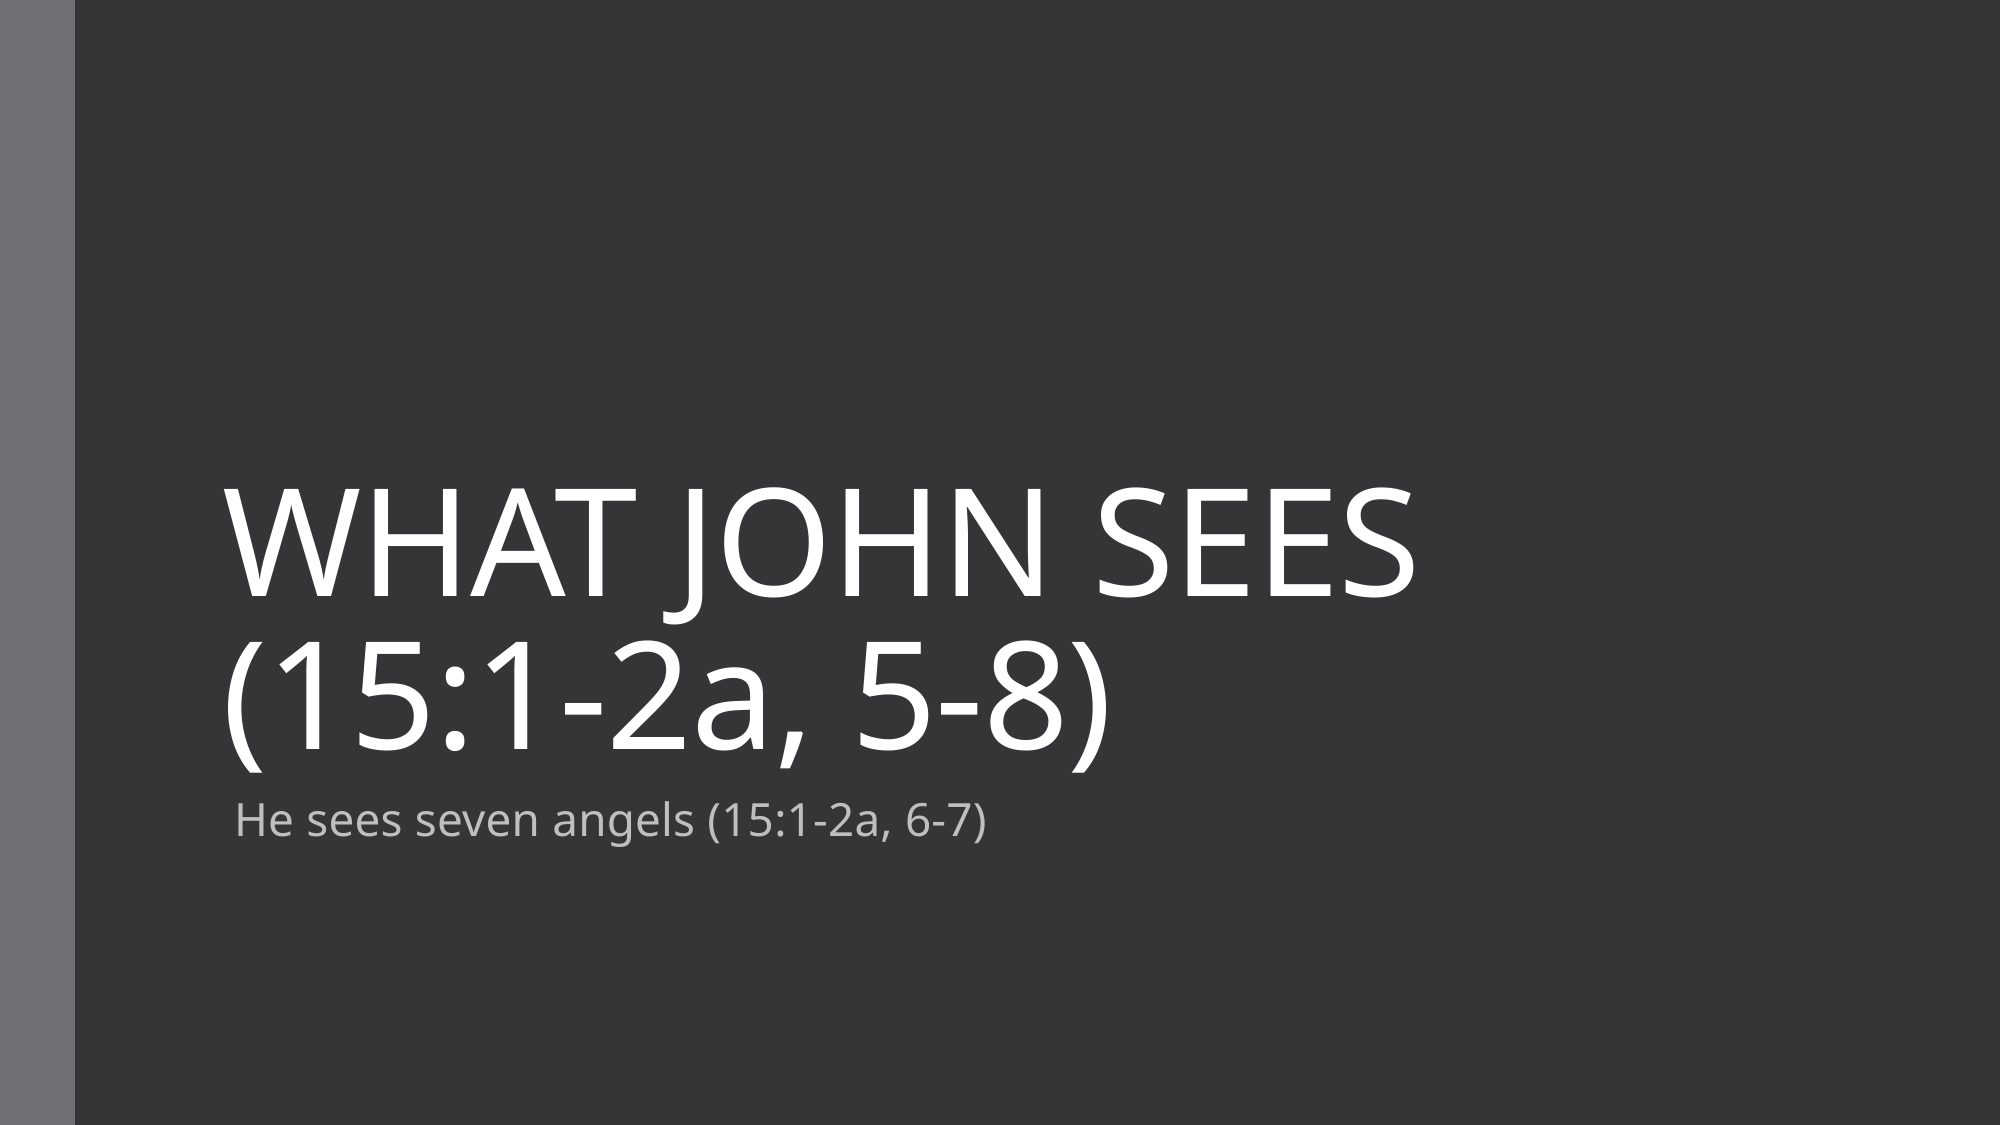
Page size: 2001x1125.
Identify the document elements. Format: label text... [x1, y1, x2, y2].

subtitle He sees seven angels (15:1-2a, 6-7) [206, 787, 1752, 1066]
title WHAT JOHN SEES (15:1-2a, 5-8) [206, 124, 1752, 787]
